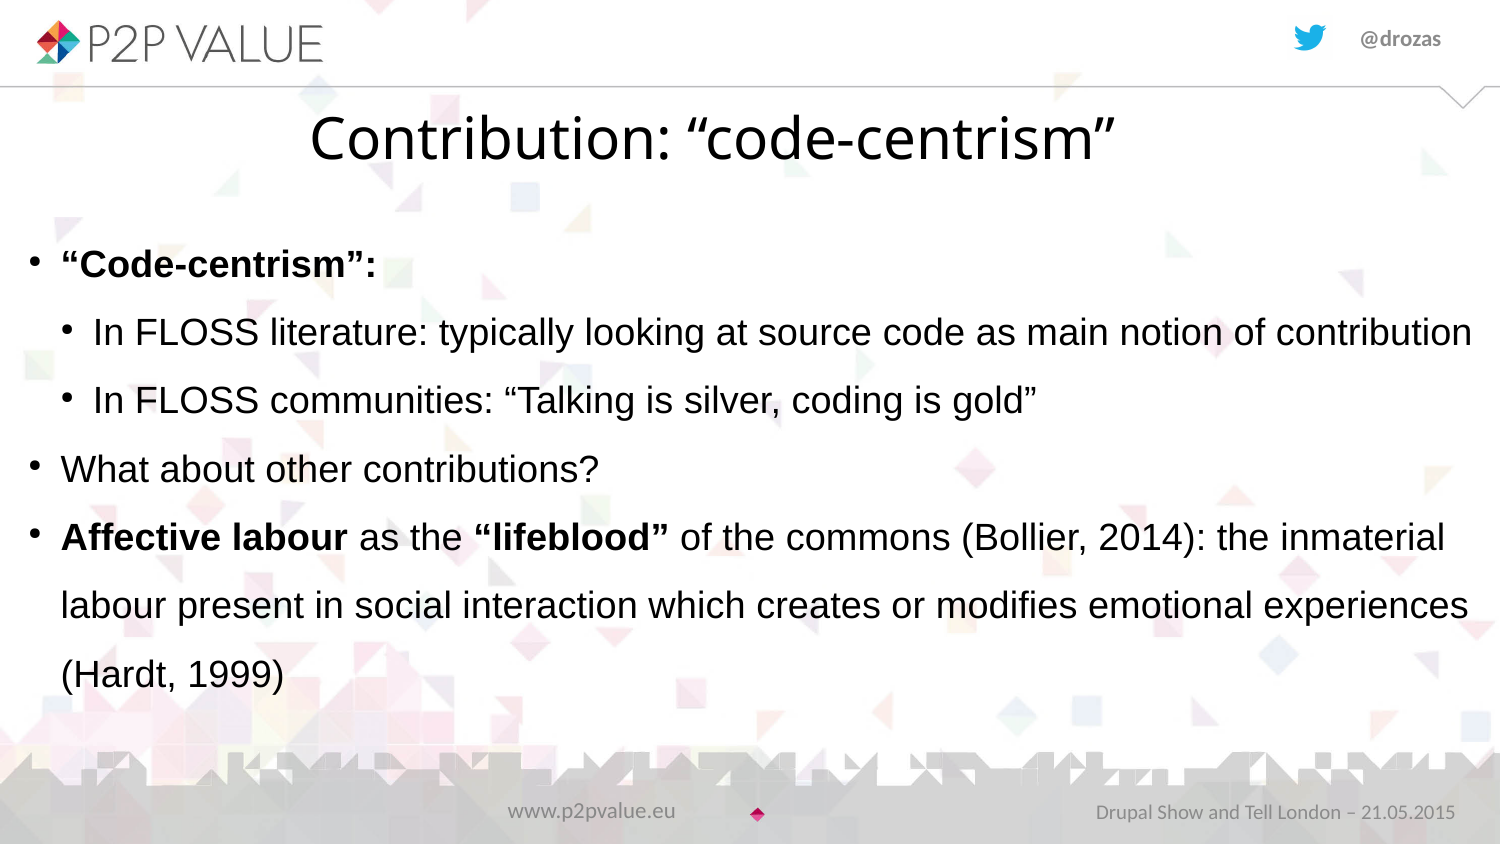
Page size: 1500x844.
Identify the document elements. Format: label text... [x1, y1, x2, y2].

text_box Drupal Show and Tell London – 21.05.2015 [777, 788, 1470, 834]
picture [0, 0, 1500, 844]
title Contribution: “code-centrism” [60, 92, 1366, 181]
subtitle “Code-centrism”: In FLOSS literature: typically looking at source code as main notion of contribution In FLOSS communities: “Talking is silver, coding is gold” What about other contributions? Affective labour as the “lifeblood” of the commons (Bollier, 2014): the inmaterial labour present in social interaction which creates or modifies emotional experiences (Hardt, 1999) [15, 210, 1496, 766]
text_box @drozas [1333, 15, 1455, 60]
text_box www.p2pvalue.eu [501, 789, 720, 829]
